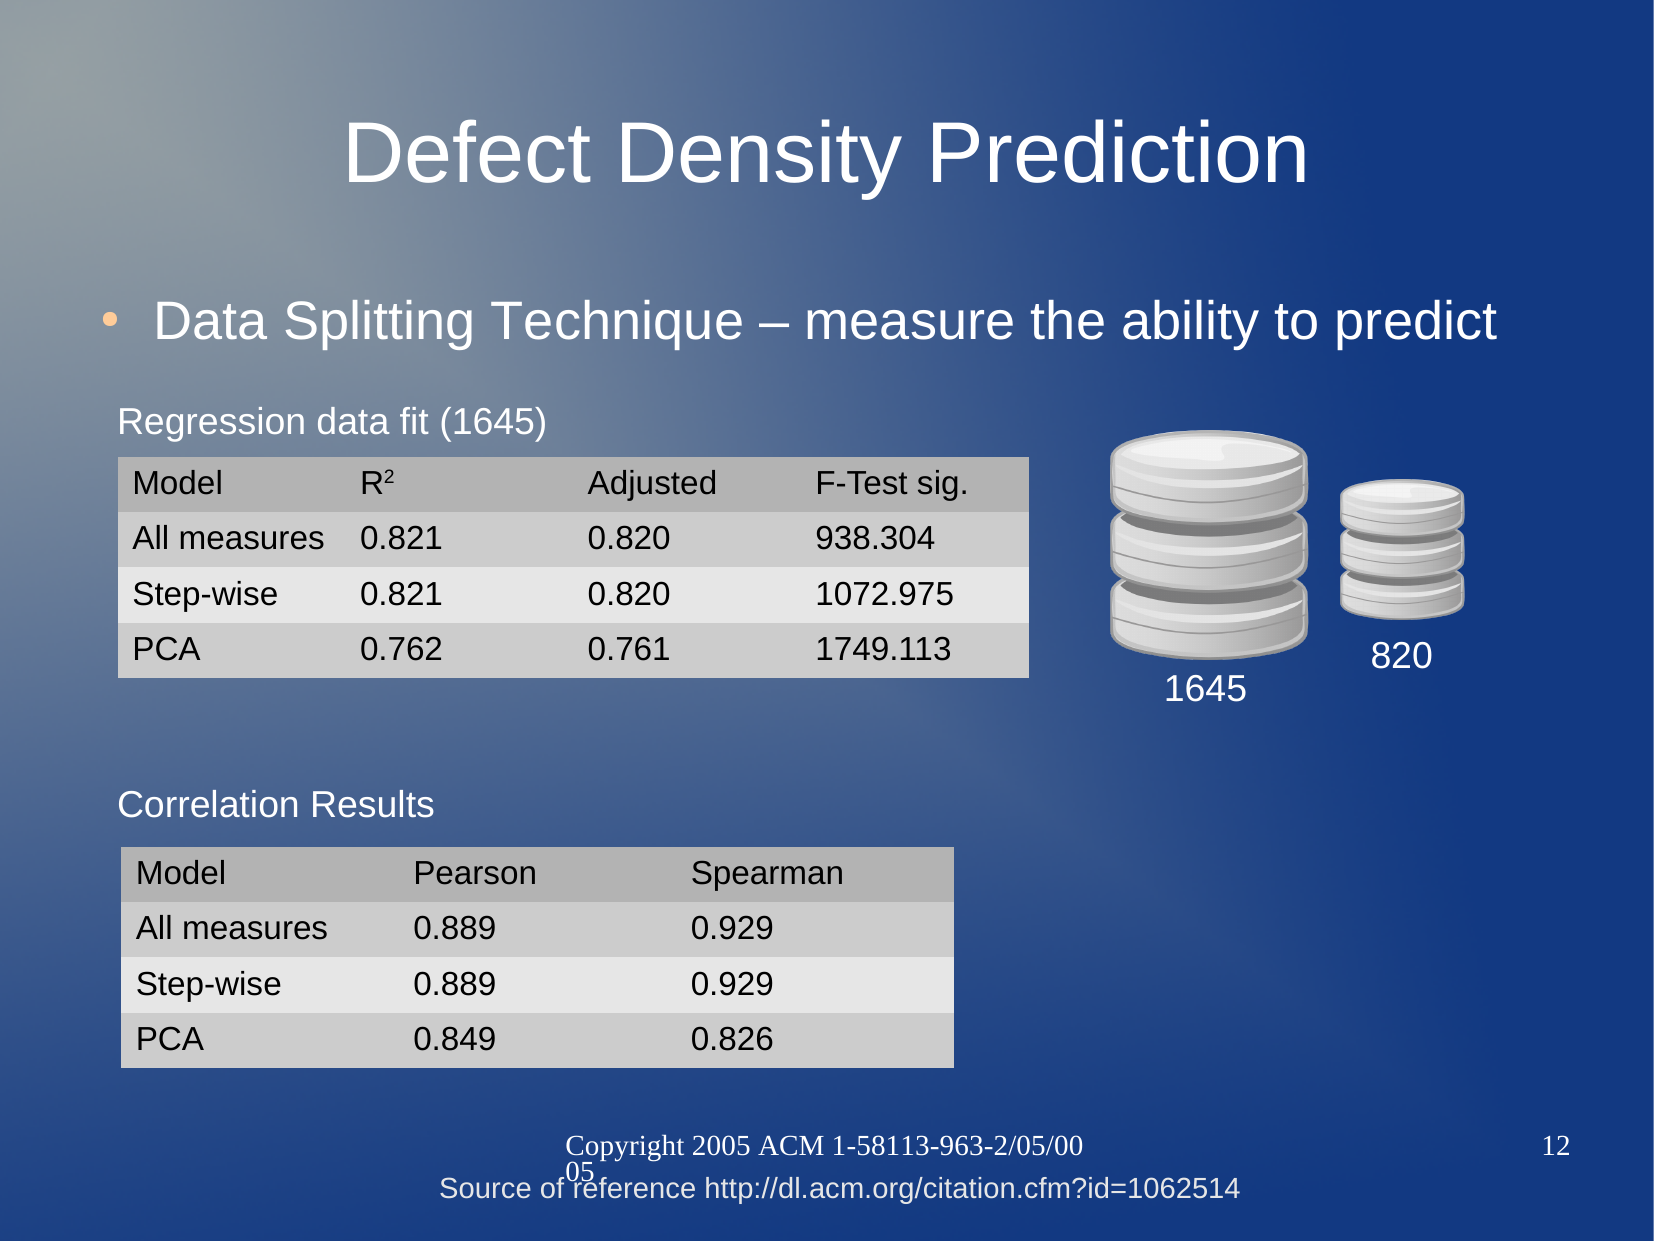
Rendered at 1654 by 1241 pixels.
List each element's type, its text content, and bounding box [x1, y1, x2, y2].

table_cell 1749.113 [801, 623, 1029, 678]
table_cell PCA [118, 623, 345, 678]
table_cell 938.304 [801, 512, 1029, 567]
table_cell 0.889 [399, 902, 676, 957]
title Defect Density Prediction [82, 49, 1571, 257]
picture [0, 0, 1654, 1241]
table_cell 0.889 [399, 957, 676, 1013]
list Data Splitting Technique – measure the ability to predict [82, 290, 1571, 361]
table_cell 0.820 [573, 512, 801, 567]
table_header Model [121, 847, 399, 902]
text_box Source of reference http://dl.acm.org/citation.cfm?id=1062514 [424, 1164, 1257, 1223]
table_header F-Test sig. [801, 457, 1029, 512]
table_cell 0.821 [345, 567, 573, 623]
table_cell 0.929 [676, 957, 954, 1013]
table_cell 0.849 [399, 1013, 676, 1068]
table_header R2 [345, 457, 573, 512]
table_cell Step-wise [118, 567, 345, 623]
table_cell 0.820 [573, 567, 801, 623]
text_box Correlation Results [102, 776, 613, 834]
table_header Spearman [676, 847, 954, 902]
table_cell 0.762 [345, 623, 573, 678]
table_header Pearson [399, 847, 676, 902]
table_cell 0.929 [676, 902, 954, 957]
table_cell All measures [118, 512, 345, 567]
text_box 1645 [1149, 660, 1270, 717]
table_cell All measures [121, 902, 399, 957]
table_header Model [118, 457, 345, 512]
table_cell 0.821 [345, 512, 573, 567]
table_header Adjusted [573, 457, 801, 512]
table_cell 0.761 [573, 623, 801, 678]
table_cell PCA [121, 1013, 399, 1068]
text_box 820 [1355, 627, 1450, 685]
table_cell 1072.975 [801, 567, 1029, 623]
text_box Regression data fit (1645) [102, 392, 613, 450]
table_cell 0.826 [676, 1013, 954, 1068]
table_cell Step-wise [121, 957, 399, 1013]
